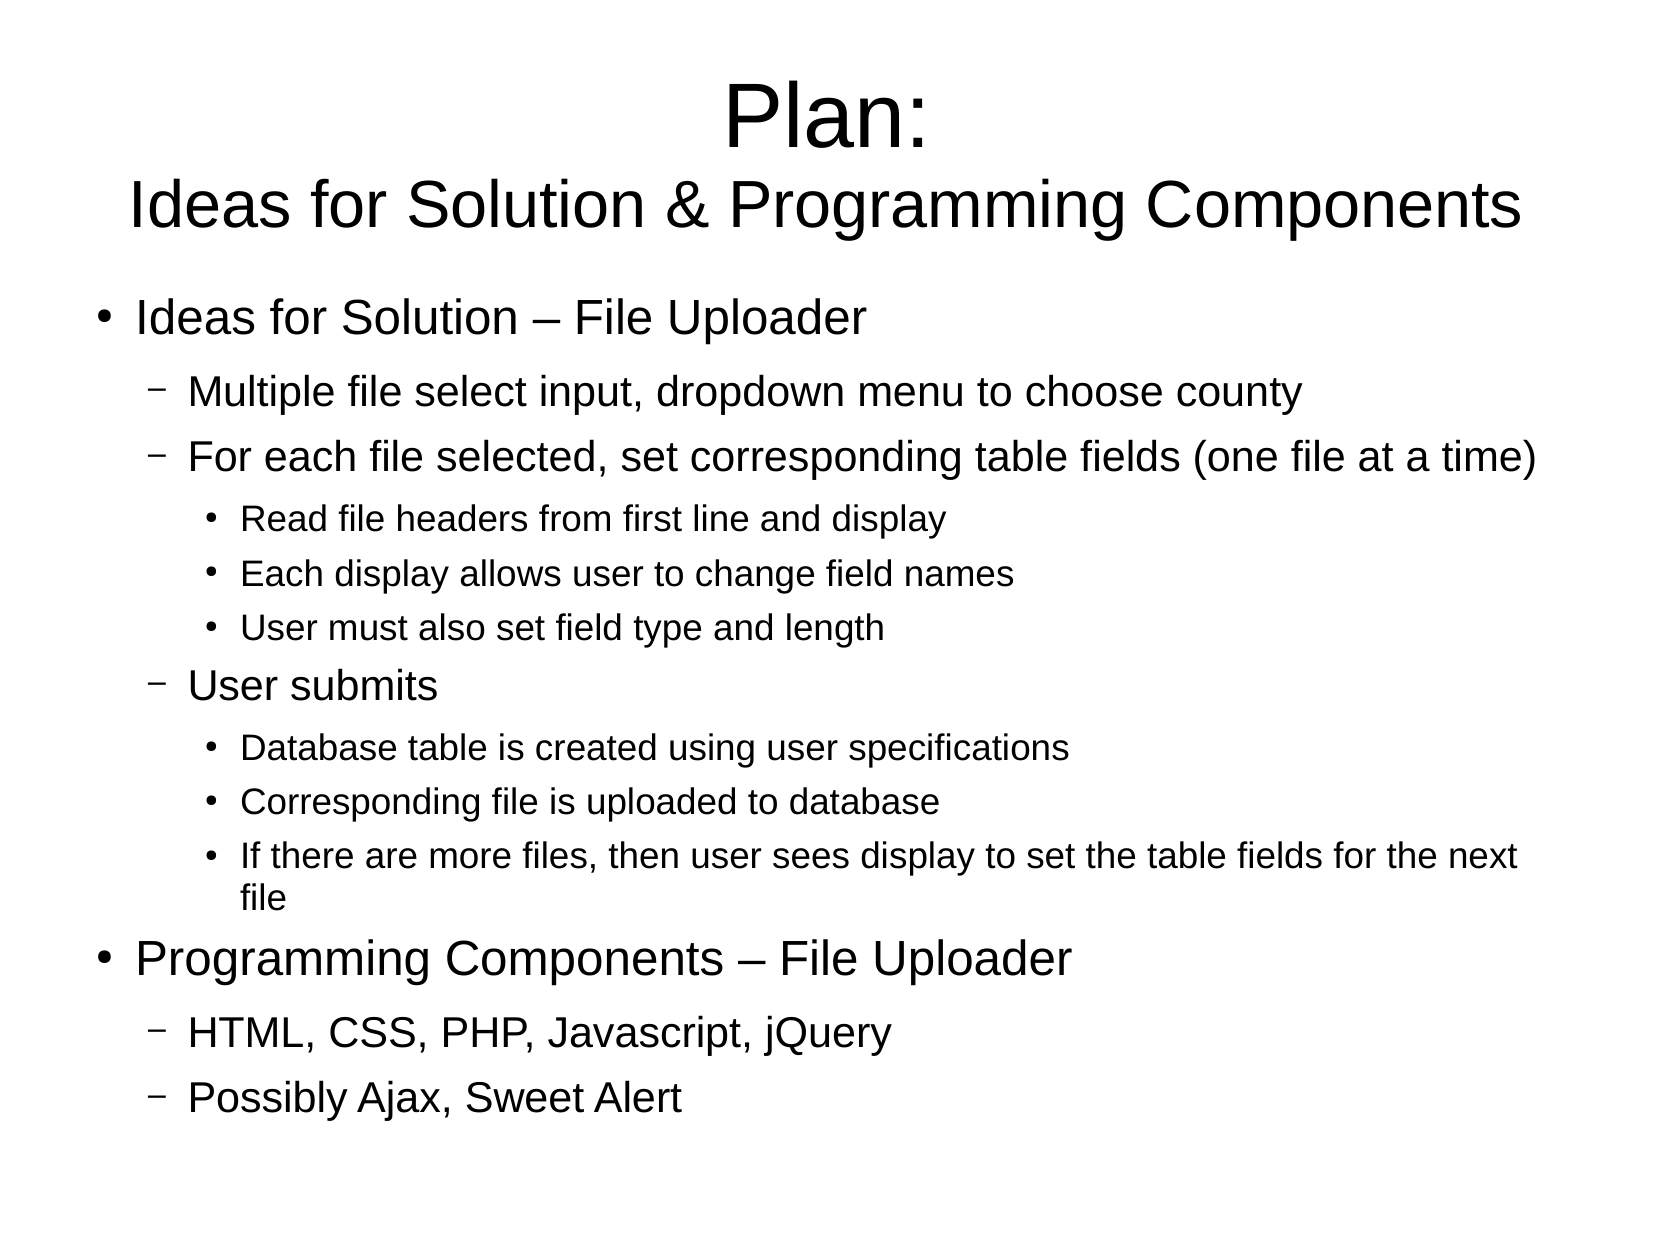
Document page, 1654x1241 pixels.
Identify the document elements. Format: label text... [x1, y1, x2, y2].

list Ideas for Solution – File Uploader Multiple file select input, dropdown menu to choose county For each file selected, set corresponding table fields (one file at a time) Read file headers from first line and display Each display allows user to change field names User must also set field type and length User submits Database table is created using user specifications Corresponding file is uploaded to database If there are more files, then user sees display to set the table fields for the next file Programming Components – File Uploader HTML, CSS, PHP, Javascript, jQuery Possibly Ajax, Sweet Alert [82, 290, 1571, 1126]
title Plan: Ideas for Solution & Programming Components [82, 49, 1571, 257]
